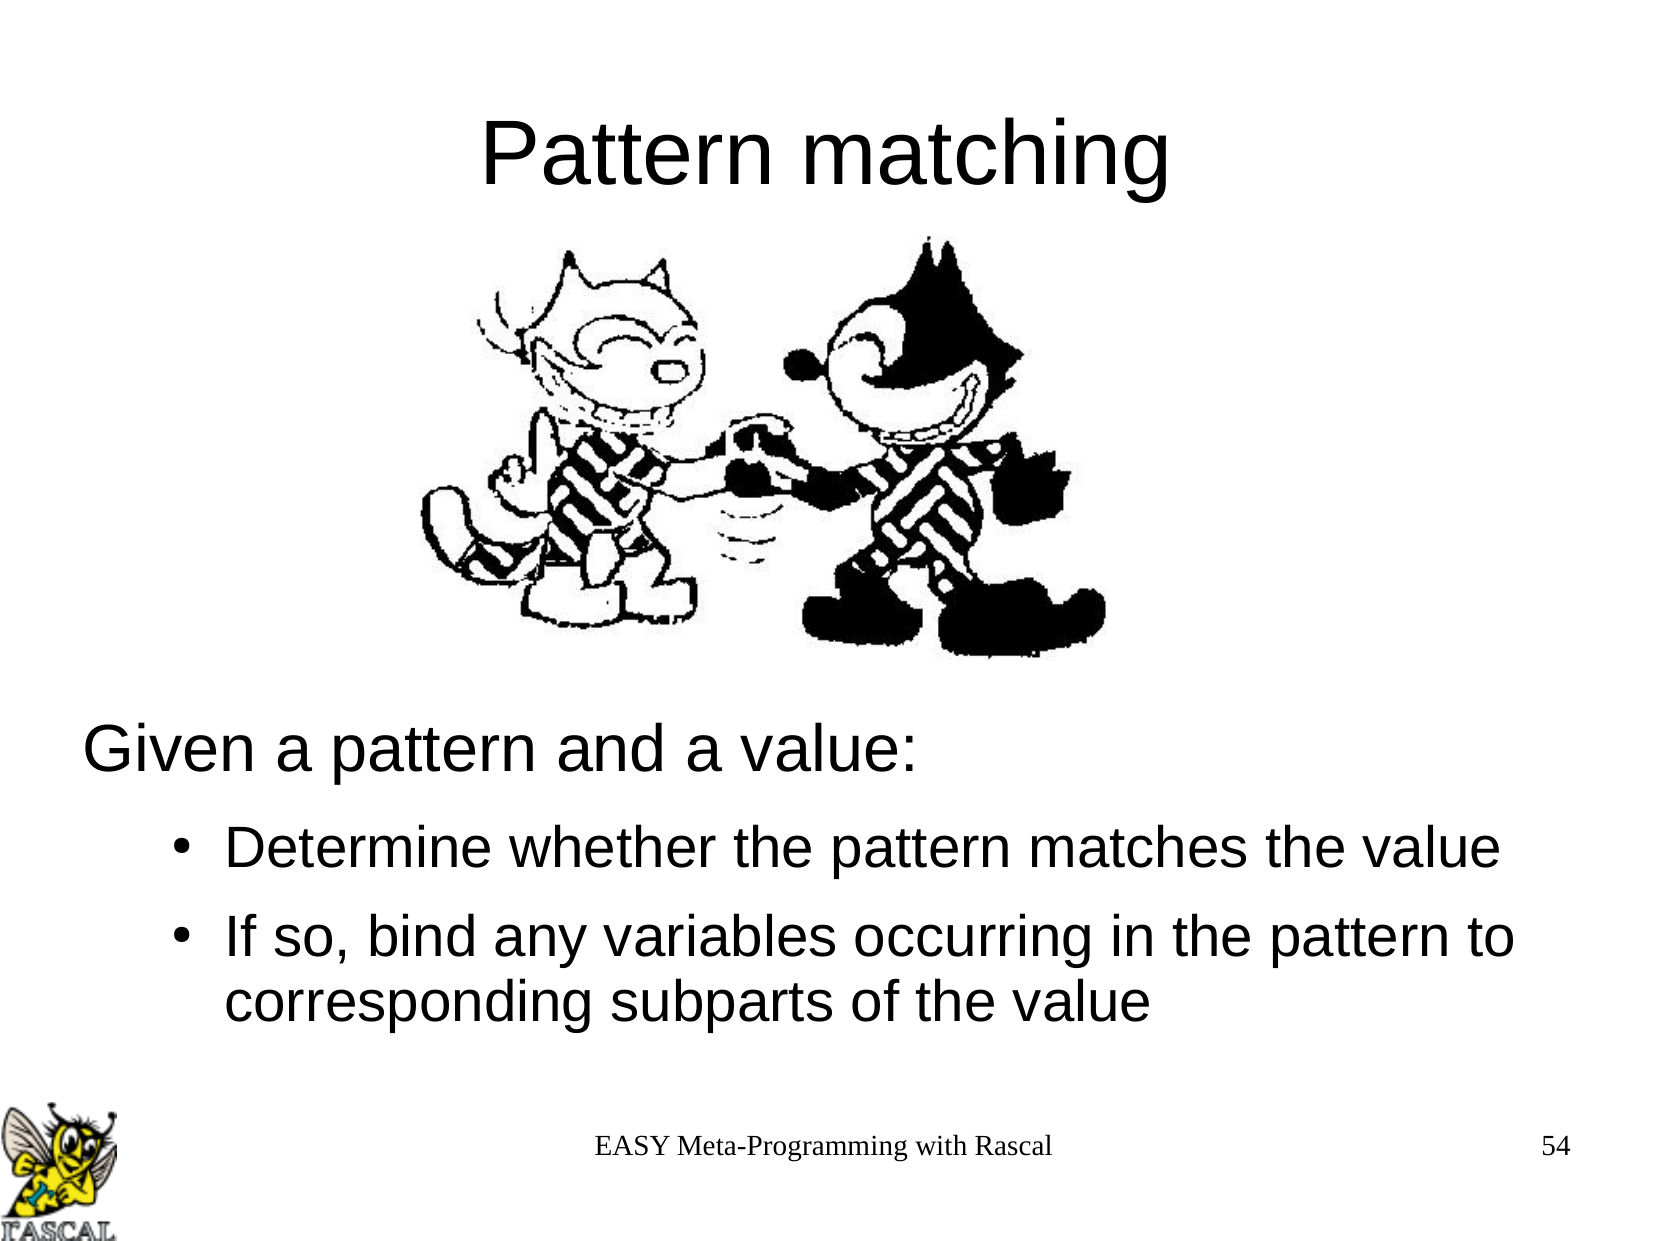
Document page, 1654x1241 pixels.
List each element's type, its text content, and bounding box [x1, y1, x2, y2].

title Pattern matching [82, 49, 1571, 257]
picture [0, 1102, 117, 1241]
picture [407, 235, 1123, 678]
list Given a pattern and a value: Determine whether the pattern matches the value If so, bind any variables occurring in the pattern to corresponding subparts of the value [82, 710, 1571, 1087]
